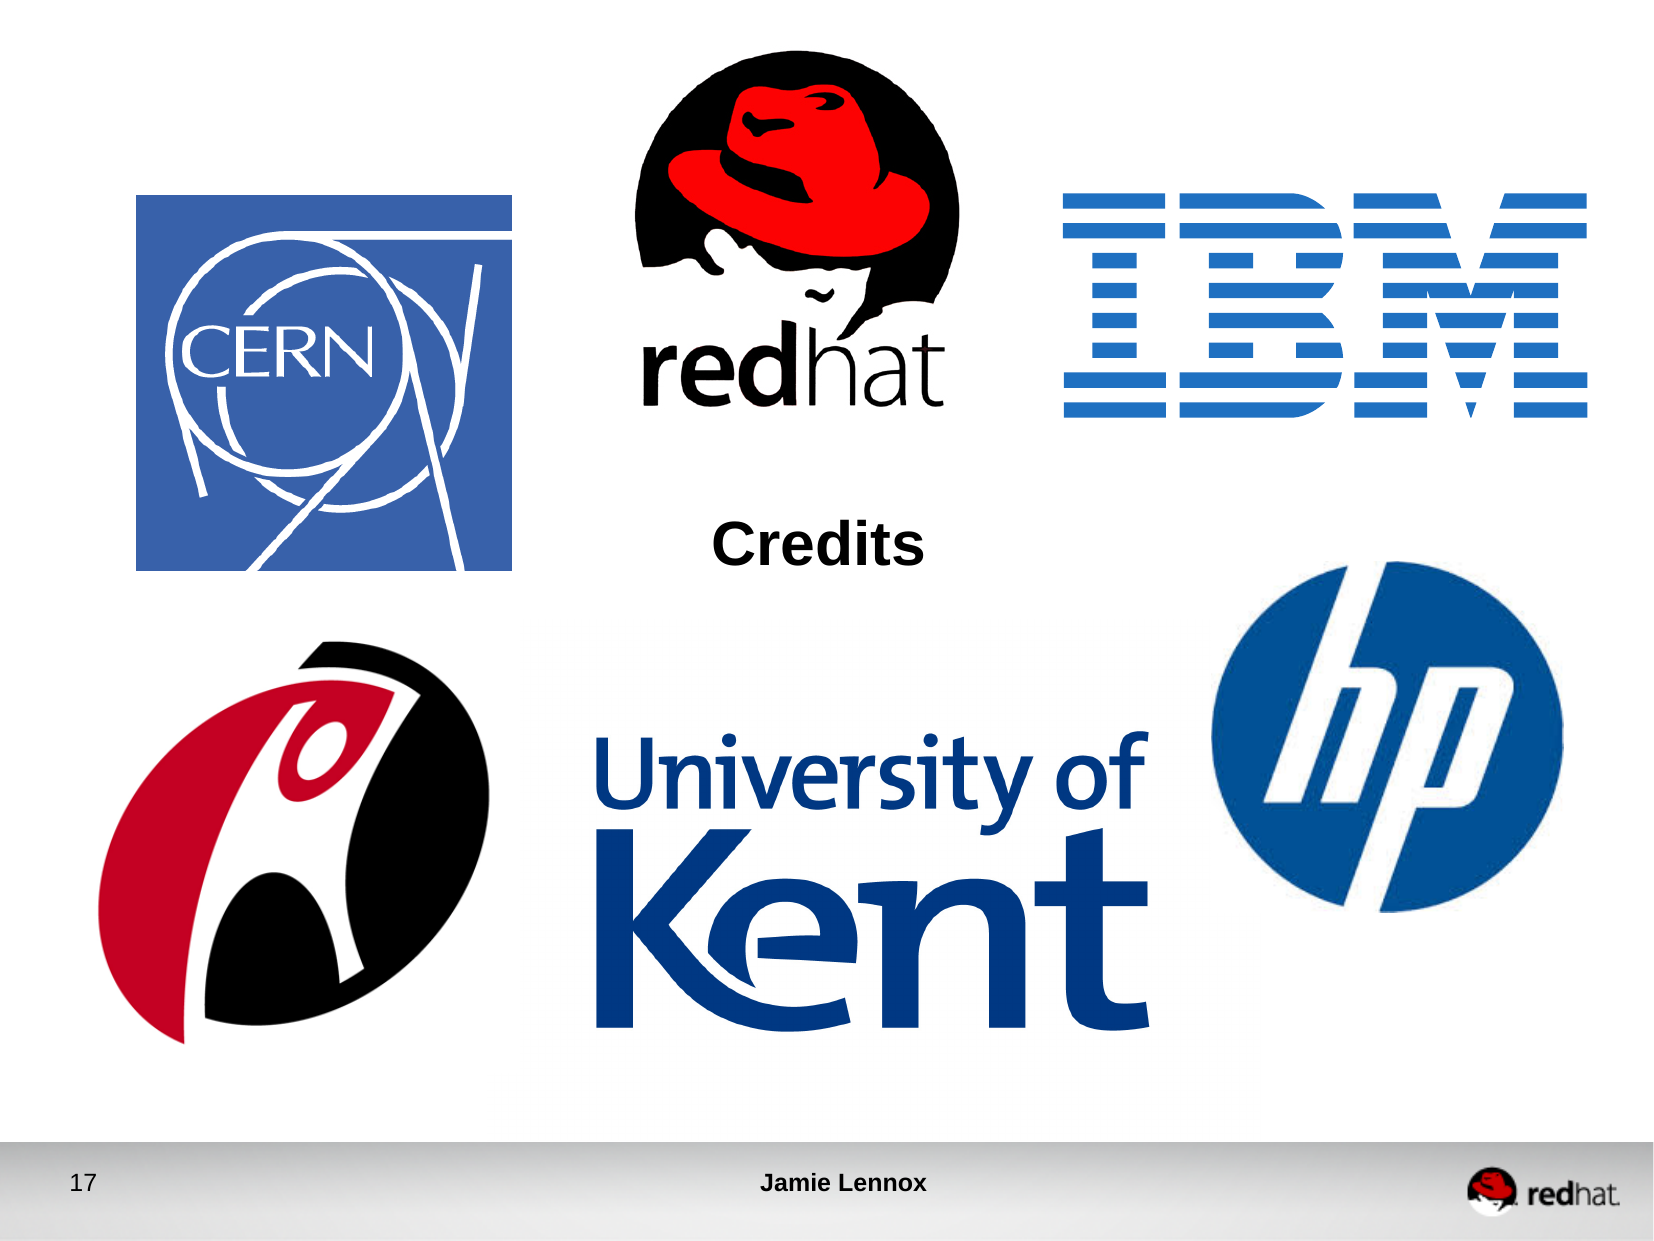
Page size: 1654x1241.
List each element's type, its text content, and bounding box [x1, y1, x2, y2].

picture [136, 195, 512, 450]
picture [1062, 192, 1588, 418]
picture [627, 45, 963, 413]
title Credits [75, 450, 1564, 638]
picture [66, 619, 1564, 1141]
picture [0, 1142, 1654, 1241]
